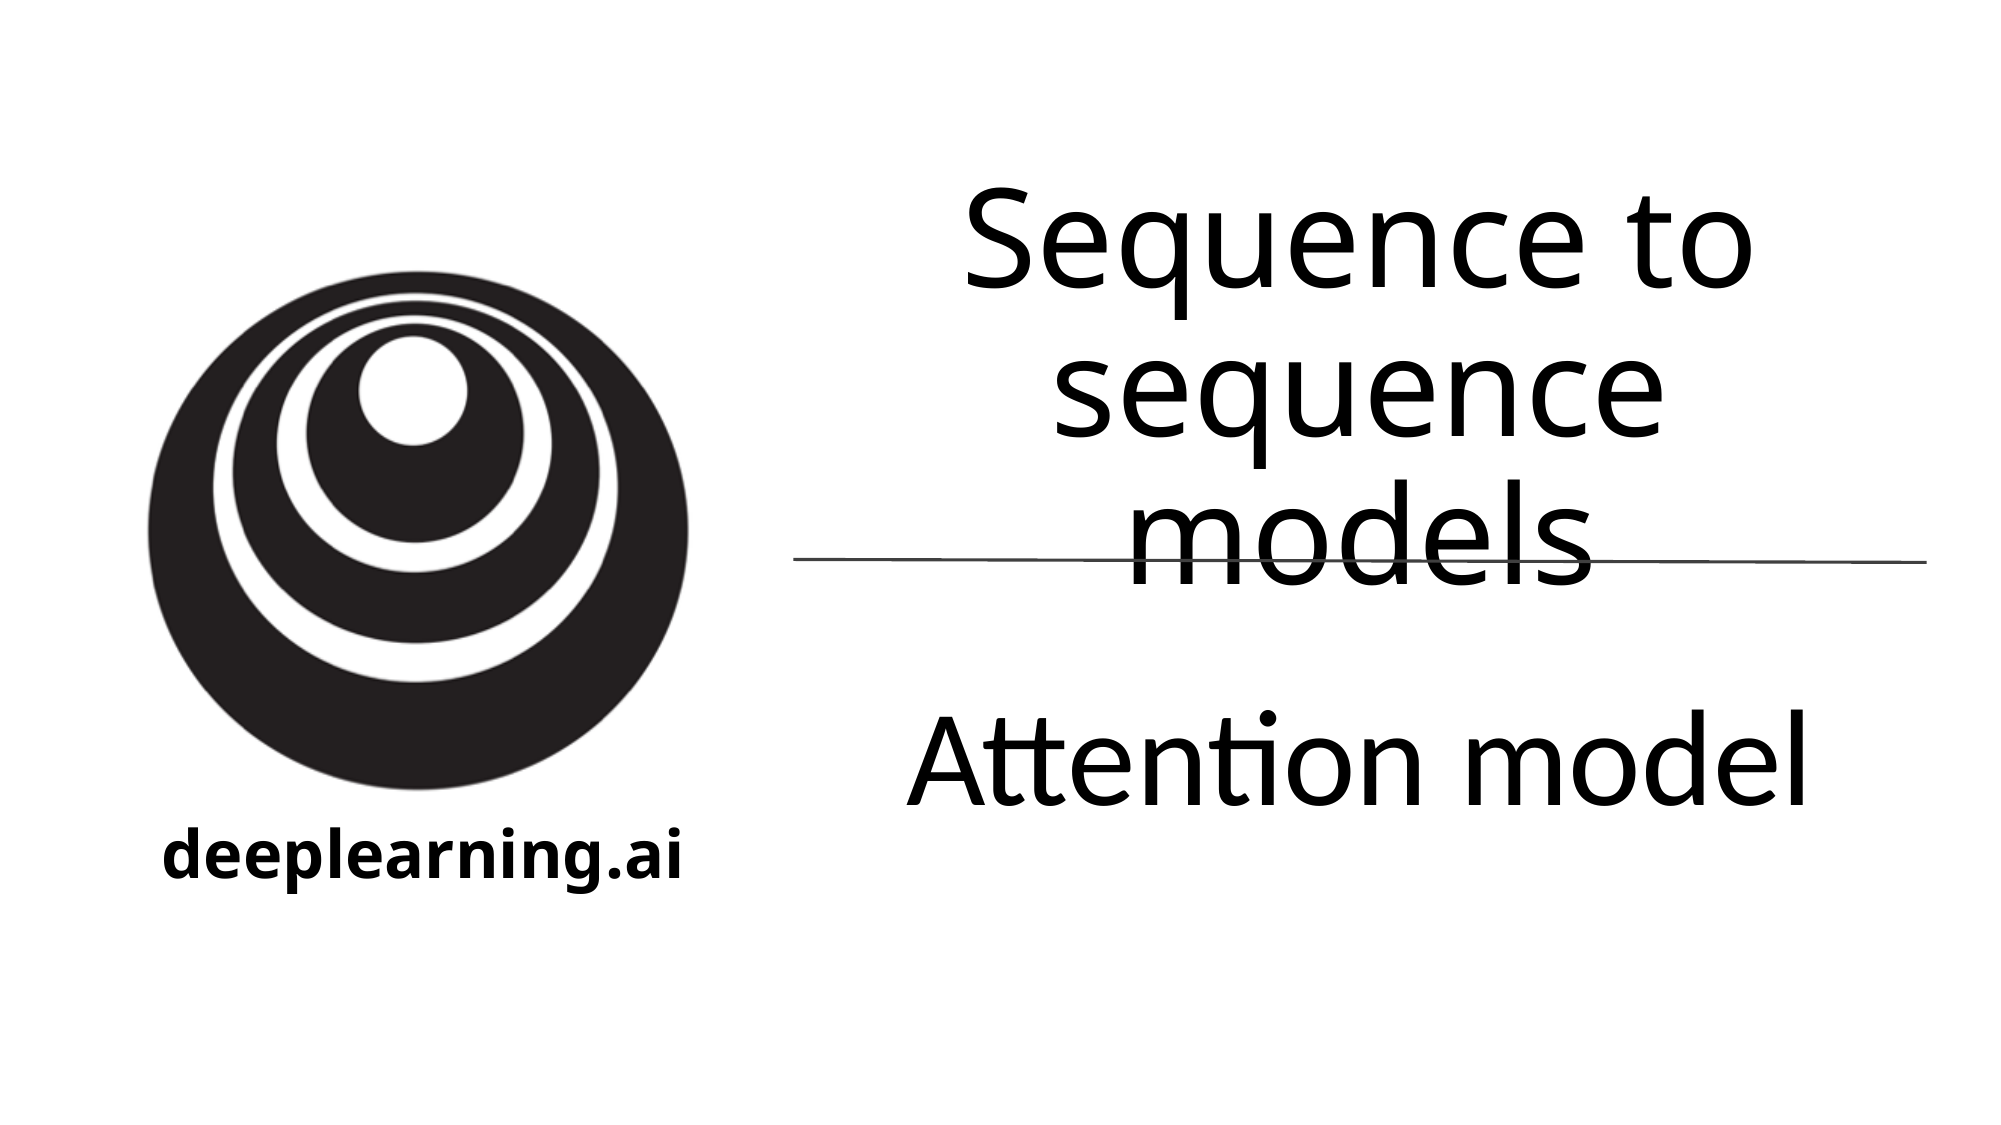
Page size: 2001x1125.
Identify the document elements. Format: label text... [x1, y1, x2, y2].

picture [108, 234, 739, 768]
title Sequence to sequence models [848, 161, 1872, 462]
text_box [179, 194, 669, 702]
text_box deeplearning.ai [56, 768, 790, 901]
text_box Attention model [799, 660, 1921, 843]
